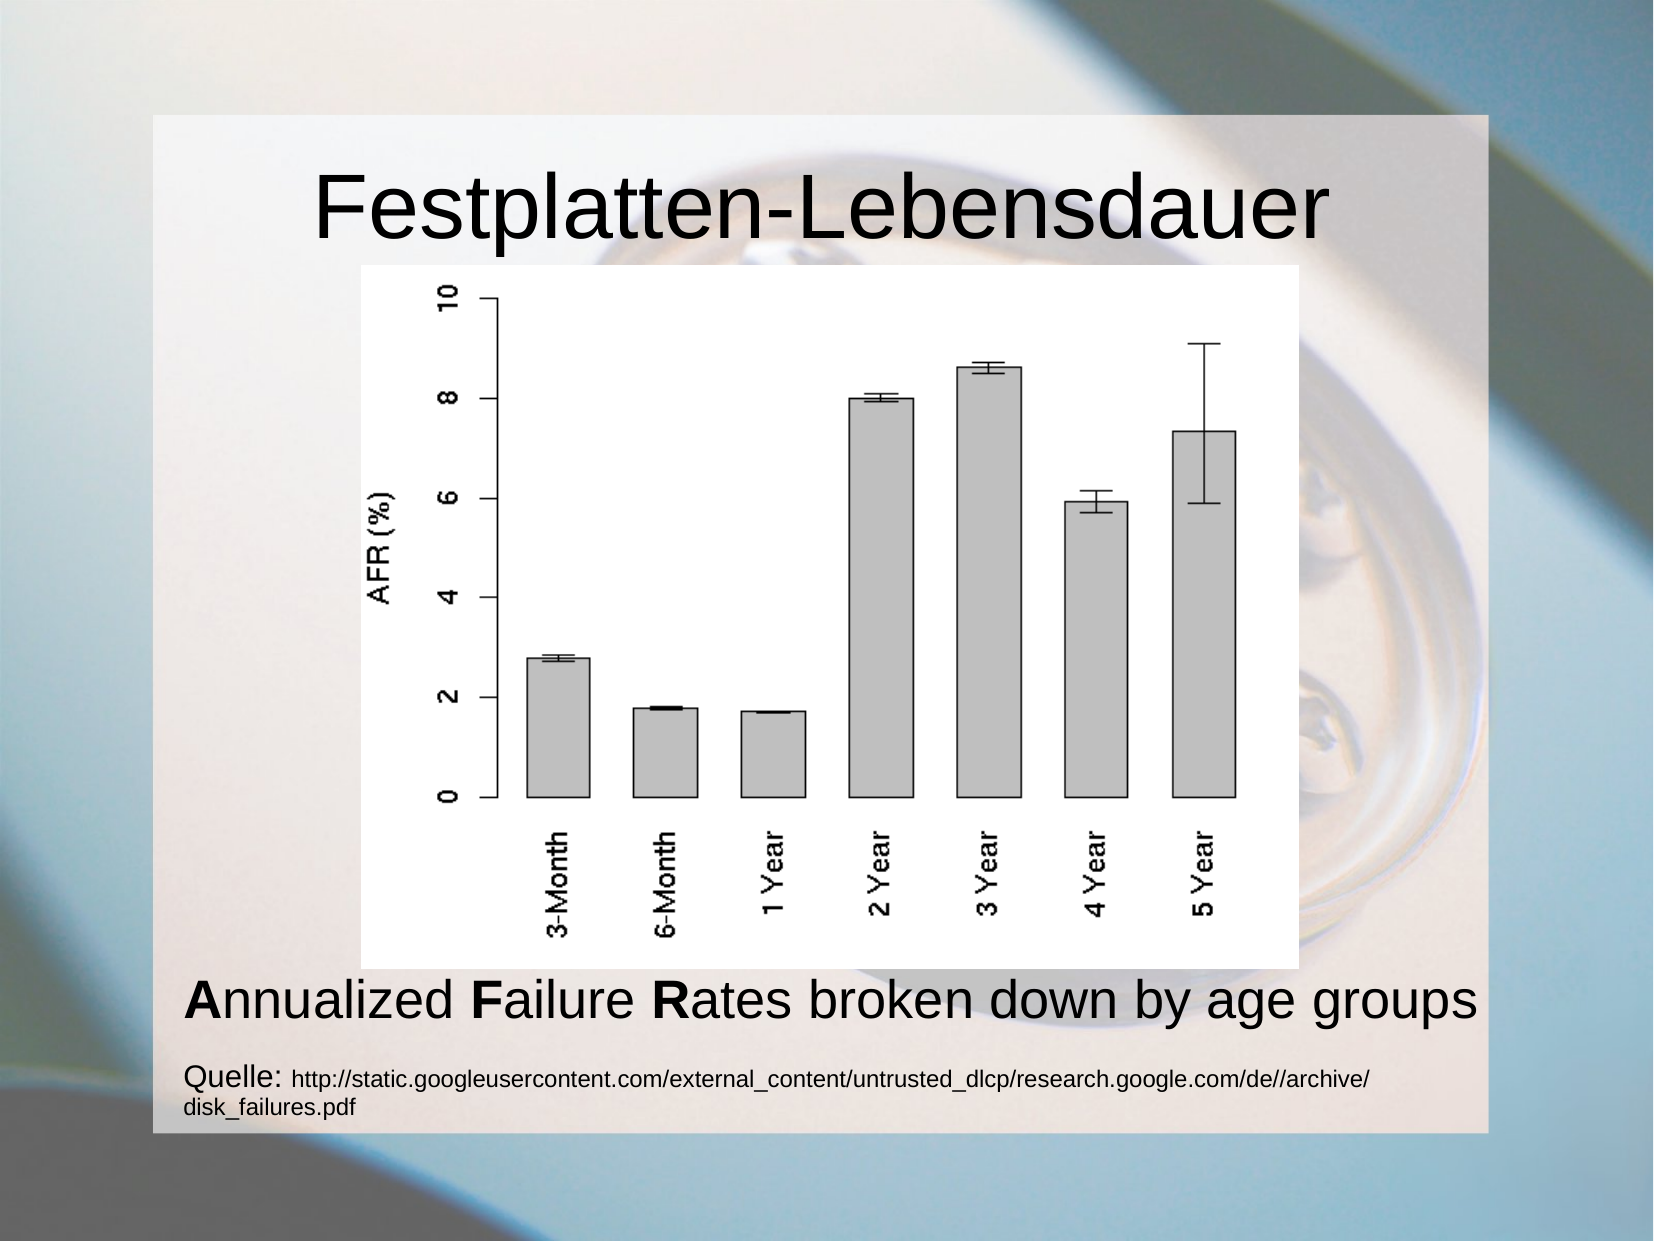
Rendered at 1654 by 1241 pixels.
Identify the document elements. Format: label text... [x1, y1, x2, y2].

title Festplatten-Lebensdauer [165, 125, 1480, 288]
picture [0, 0, 1654, 1241]
list Annualized Failure Rates broken down by age groups Quelle: http://static.googleusercontent.com/external_content/untrusted_dlcp/research.google.com/de//archive/disk_failures.pdf [112, 372, 1480, 1177]
